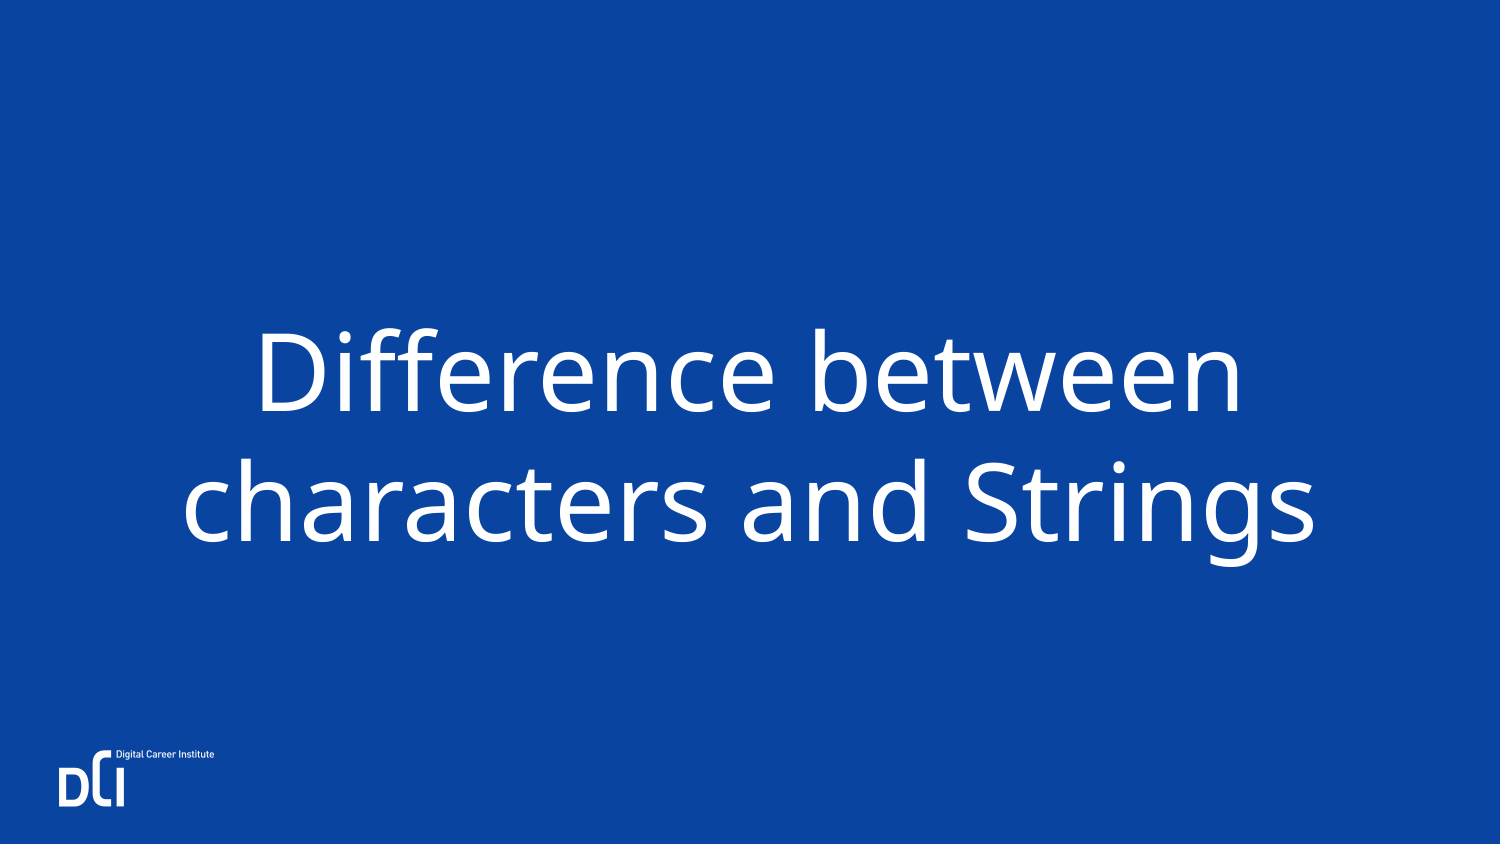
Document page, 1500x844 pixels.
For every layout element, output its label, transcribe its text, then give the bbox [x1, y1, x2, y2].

list Difference between characters and Strings [51, 288, 1449, 609]
picture [49, 737, 220, 817]
